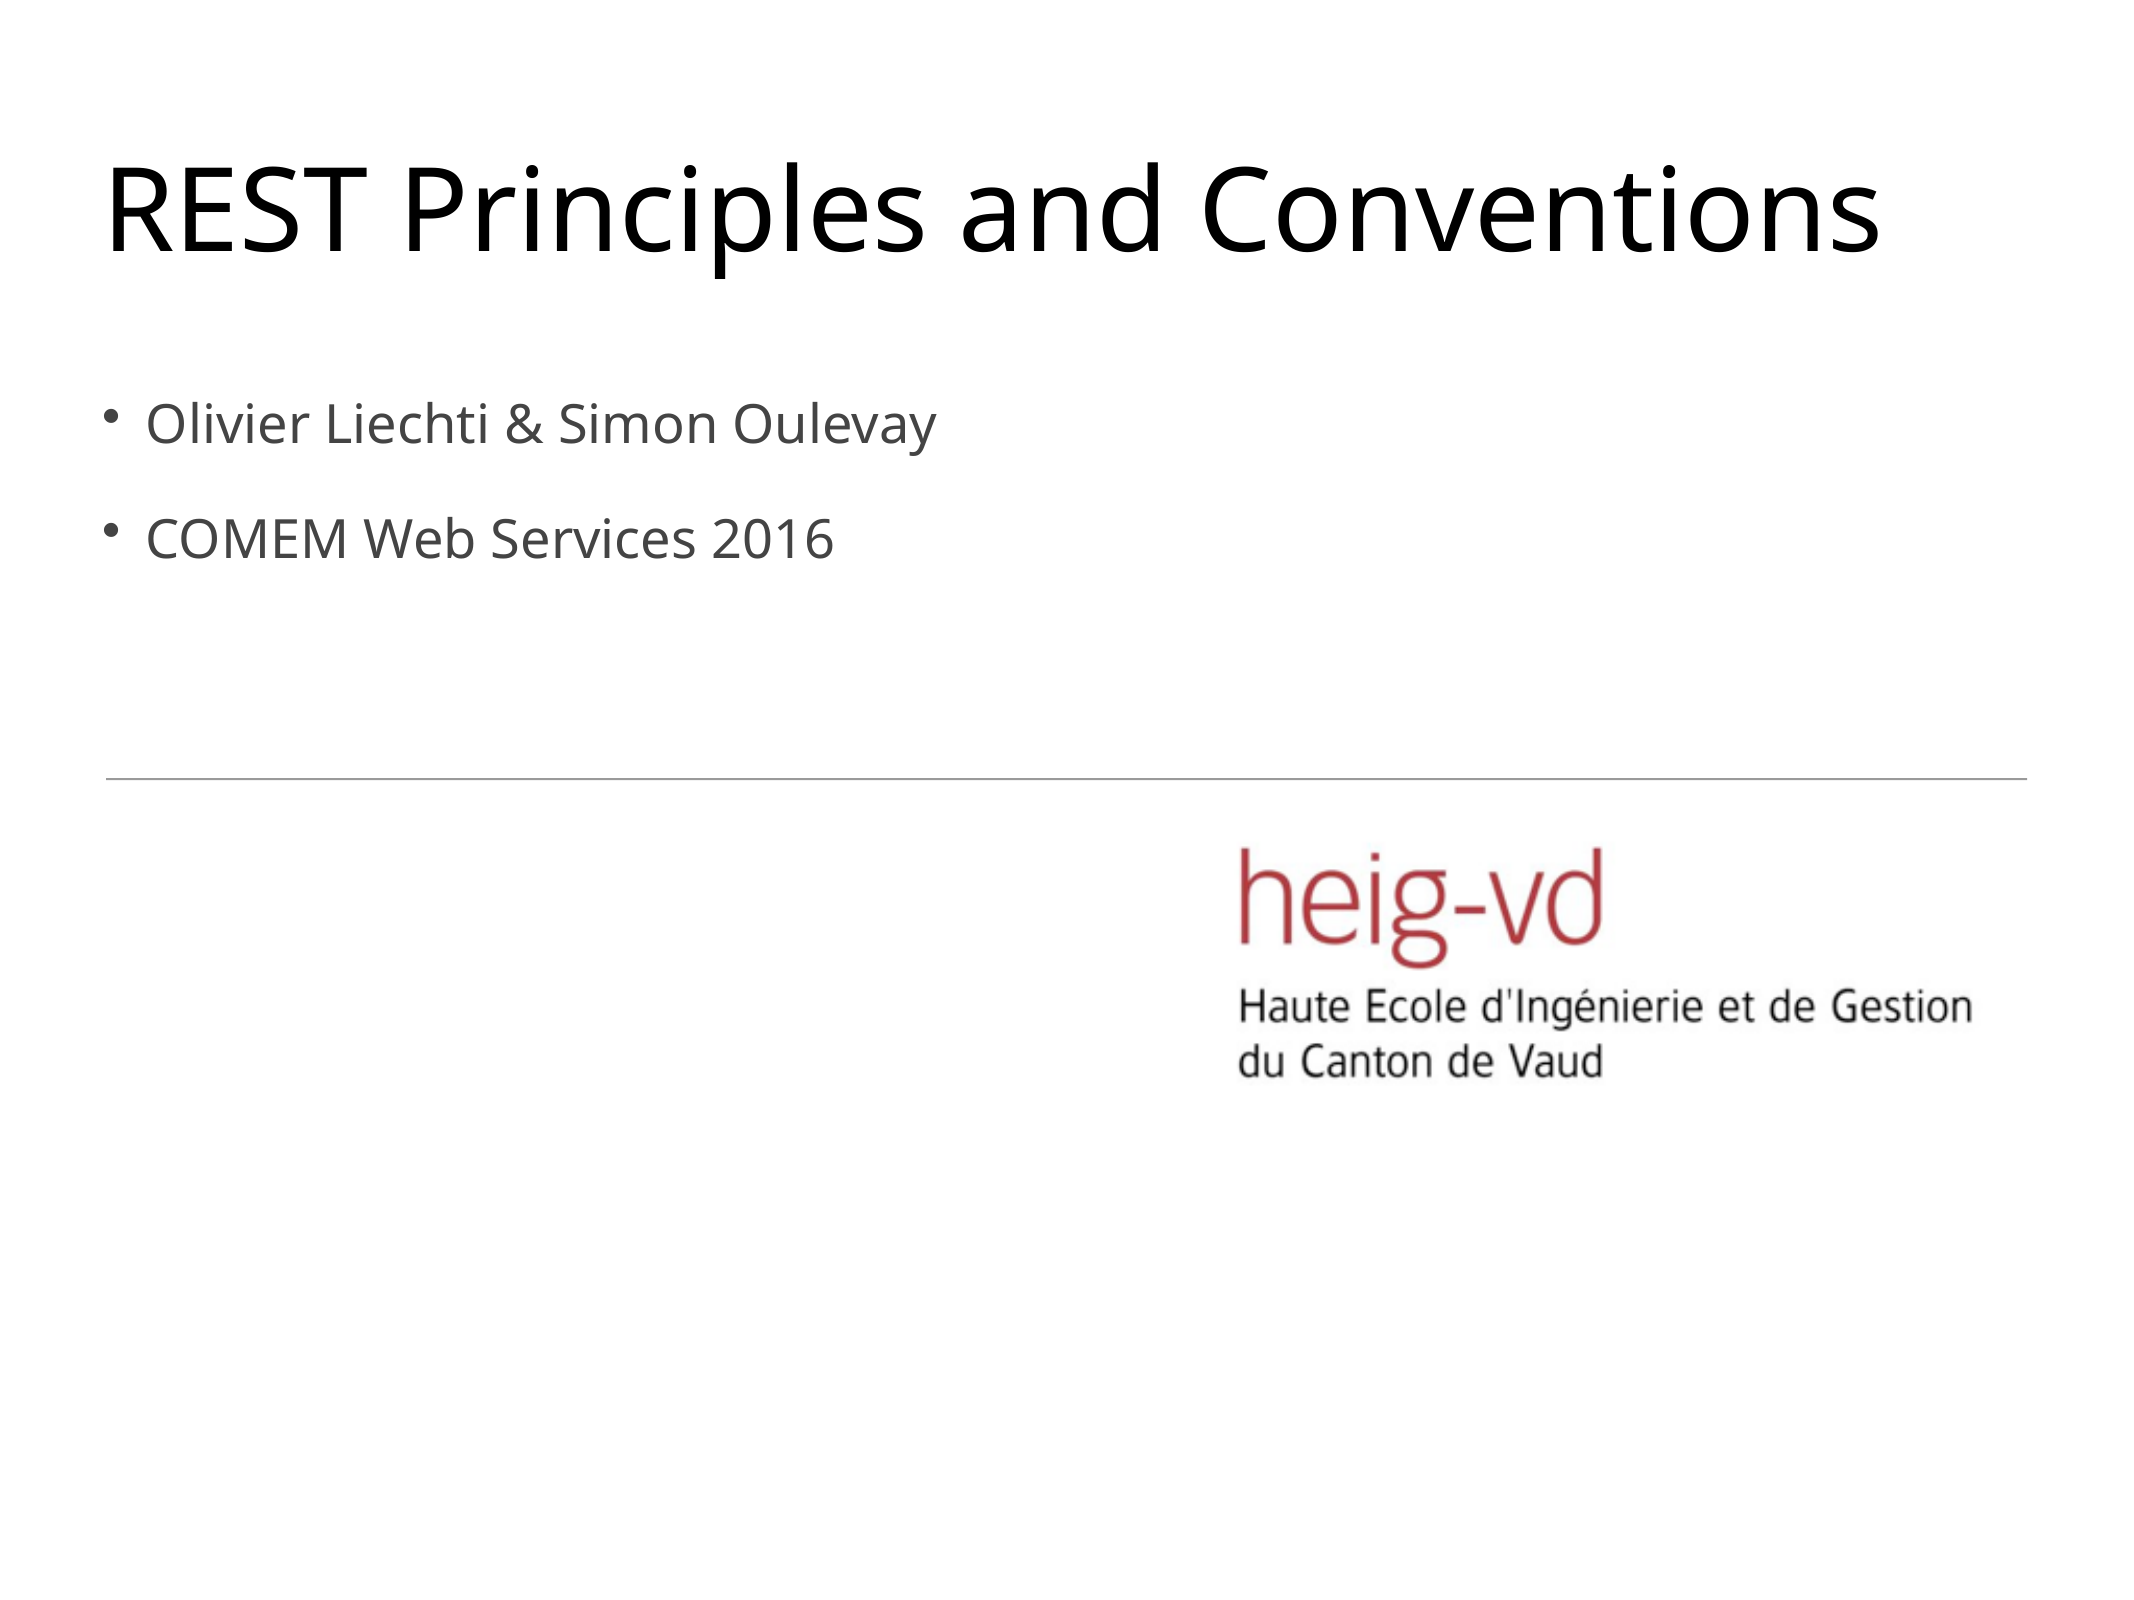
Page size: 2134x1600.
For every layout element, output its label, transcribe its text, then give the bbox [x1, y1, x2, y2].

title REST Principles and Conventions [93, 54, 2040, 284]
subtitle Olivier Liechti & Simon Oulevay COMEM Web Services 2016 [93, 381, 2040, 1459]
